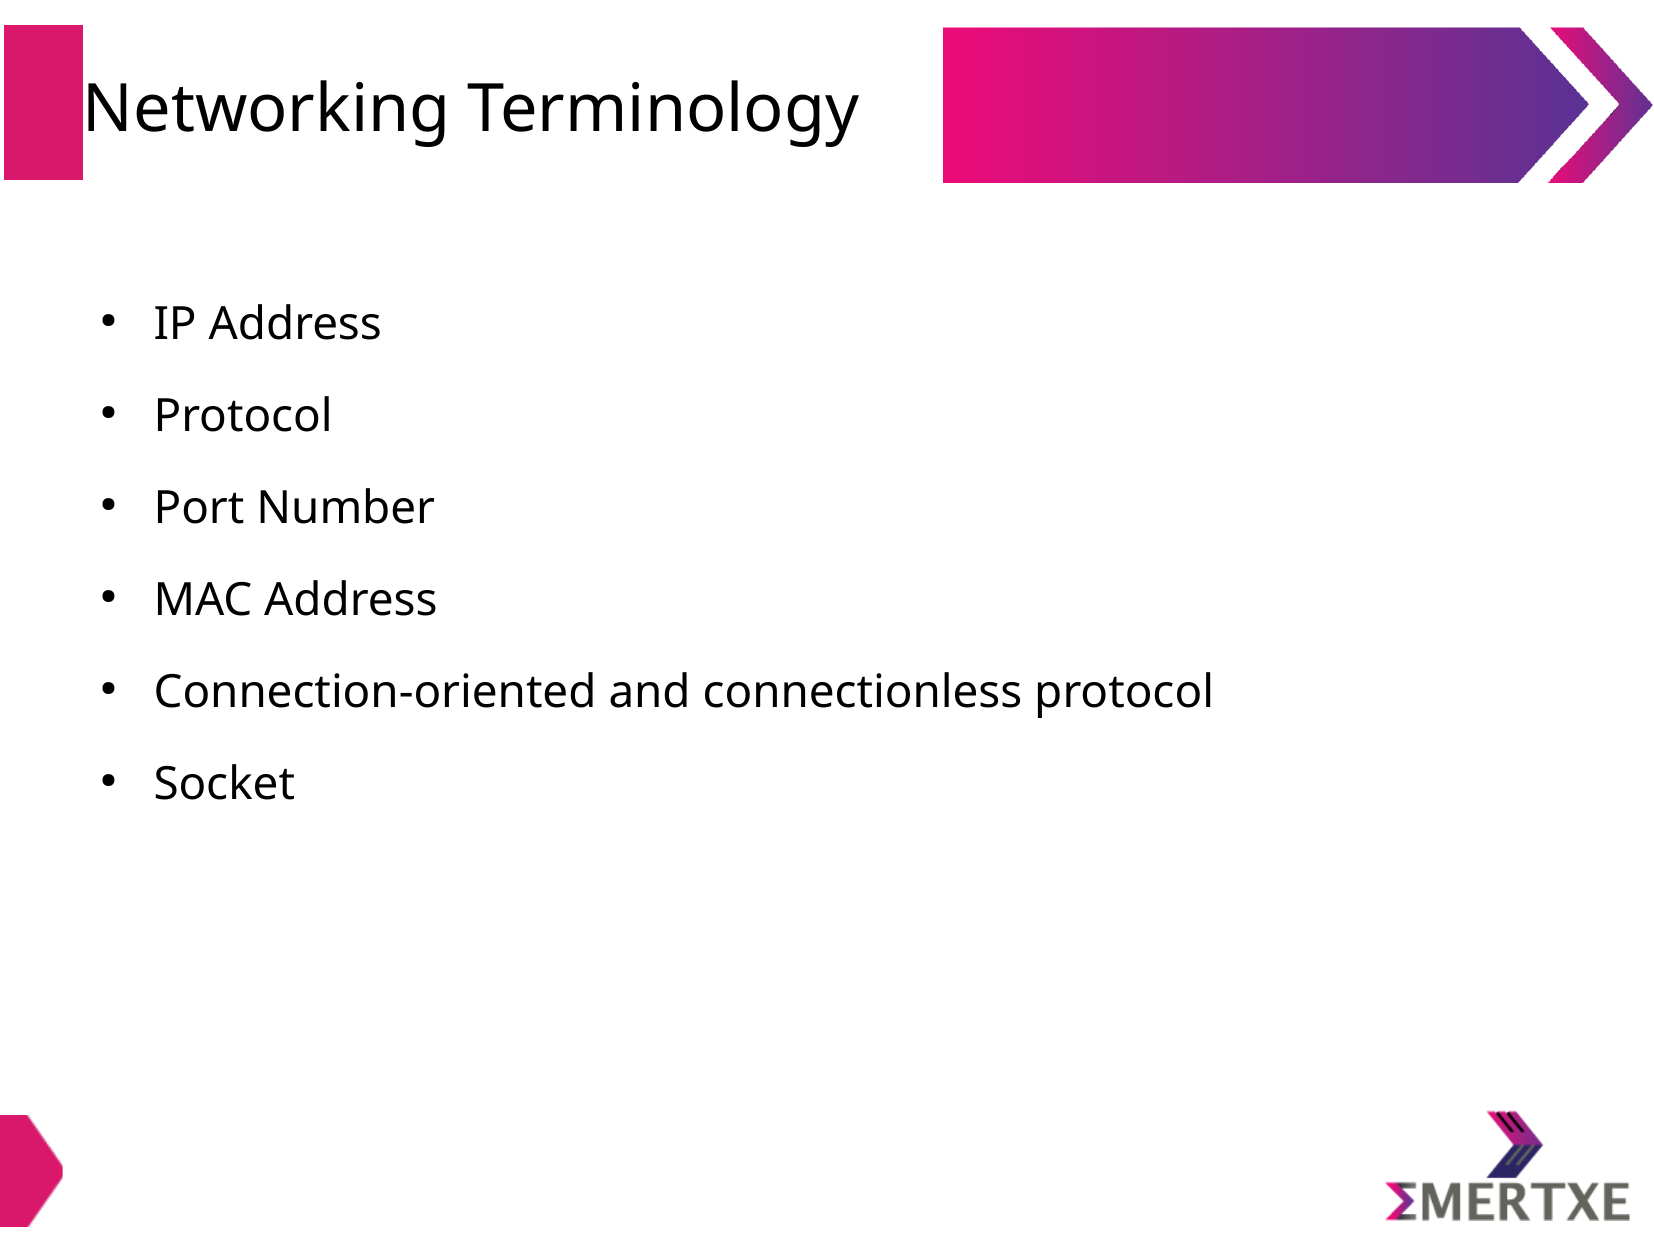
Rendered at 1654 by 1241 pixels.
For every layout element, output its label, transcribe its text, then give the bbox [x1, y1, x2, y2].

picture [1571, 27, 1653, 183]
title Networking Terminology [82, 2, 1571, 210]
list IP Address Protocol Port Number MAC Address Connection-oriented and connectionless protocol Socket [82, 290, 1571, 1010]
picture [1385, 1107, 1631, 1221]
